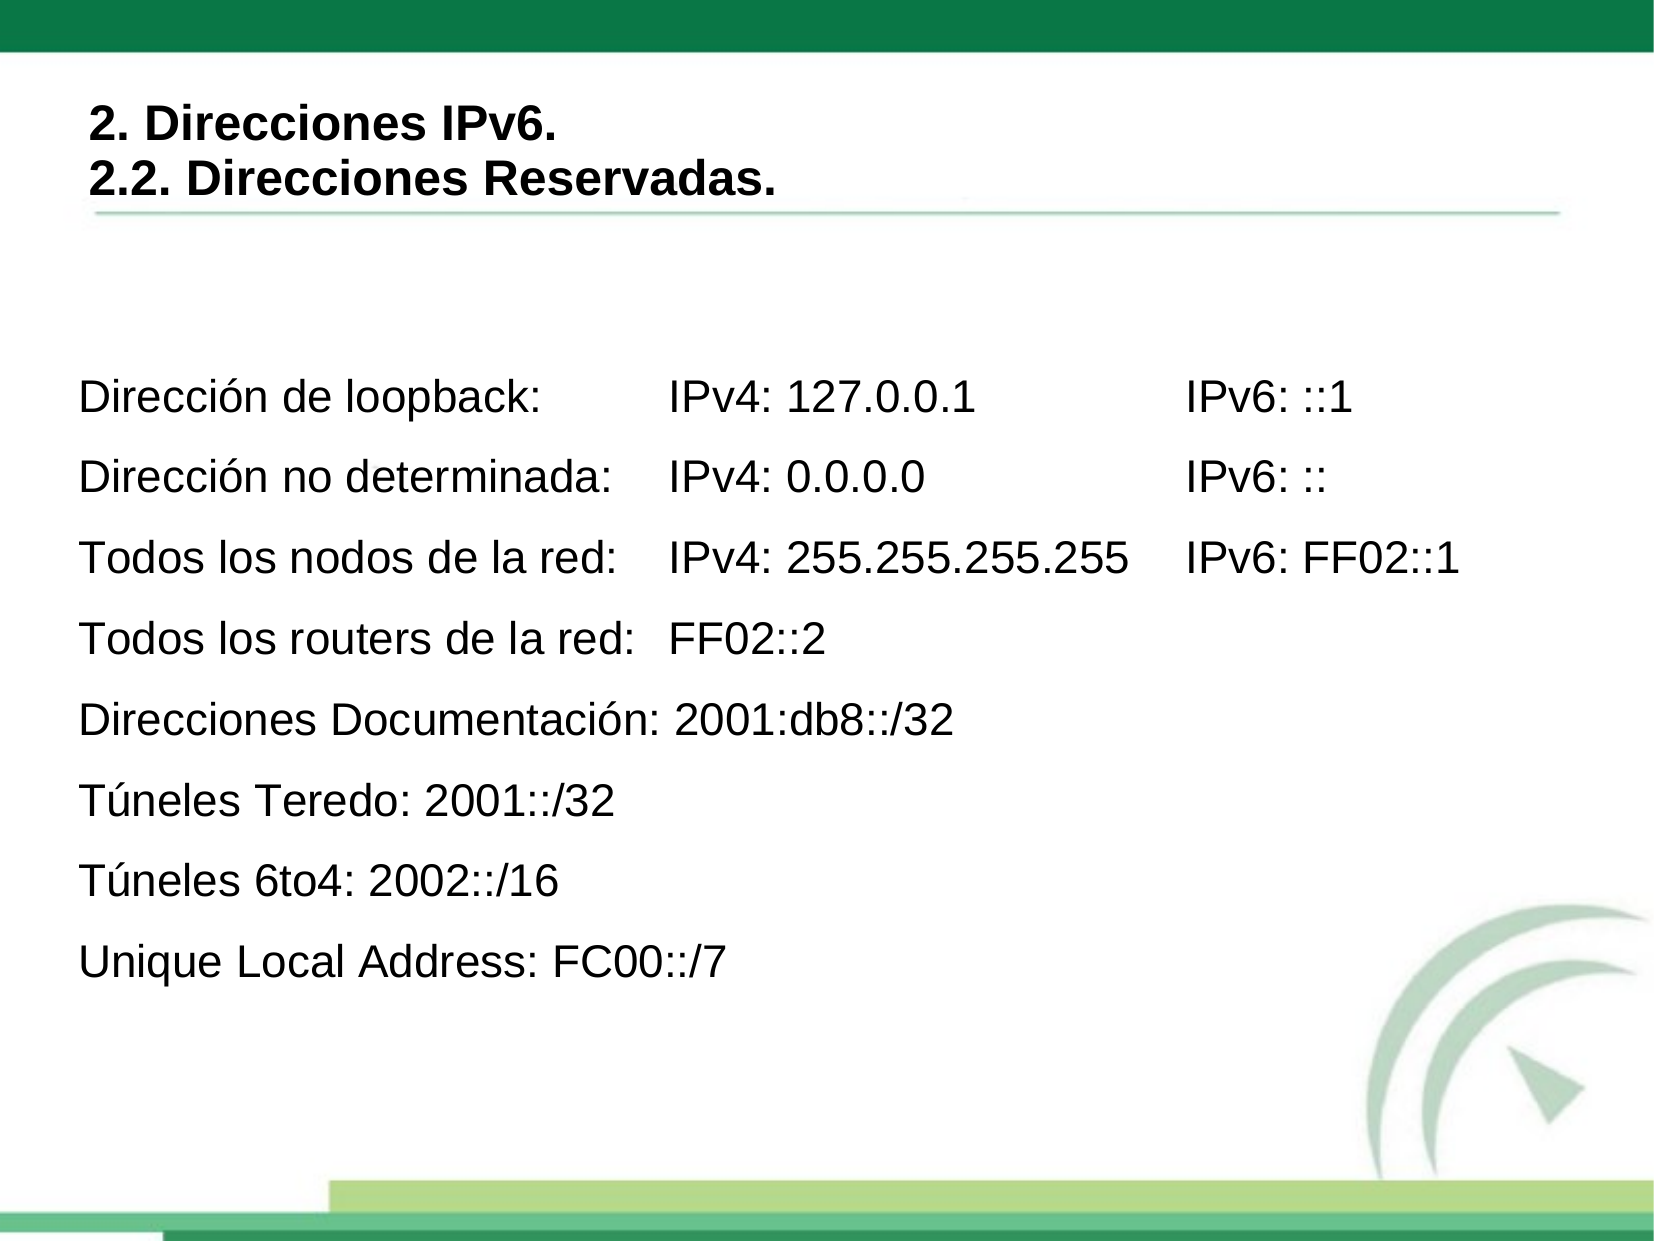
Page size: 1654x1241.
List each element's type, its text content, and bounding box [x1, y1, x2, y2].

title 2. Direcciones IPv6. 2.2. Direcciones Reservadas. [88, 46, 1577, 254]
list Dirección de loopback: IPv4: 127.0.0.1 IPv6: ::1 Dirección no determinada: IPv4: 0.0.0.0 IPv6: :: Todos los nodos de la red: IPv4: 255.255.255.255 IPv6: FF02::1 Todos los routers de la red: FF02::2 Direcciones Documentación: 2001:db8::/32 Túneles Teredo: 2001::/32 Túneles 6to4: 2002::/16 Unique Local Address: FC00::/7 [78, 208, 1567, 1207]
picture [0, 0, 1654, 1241]
